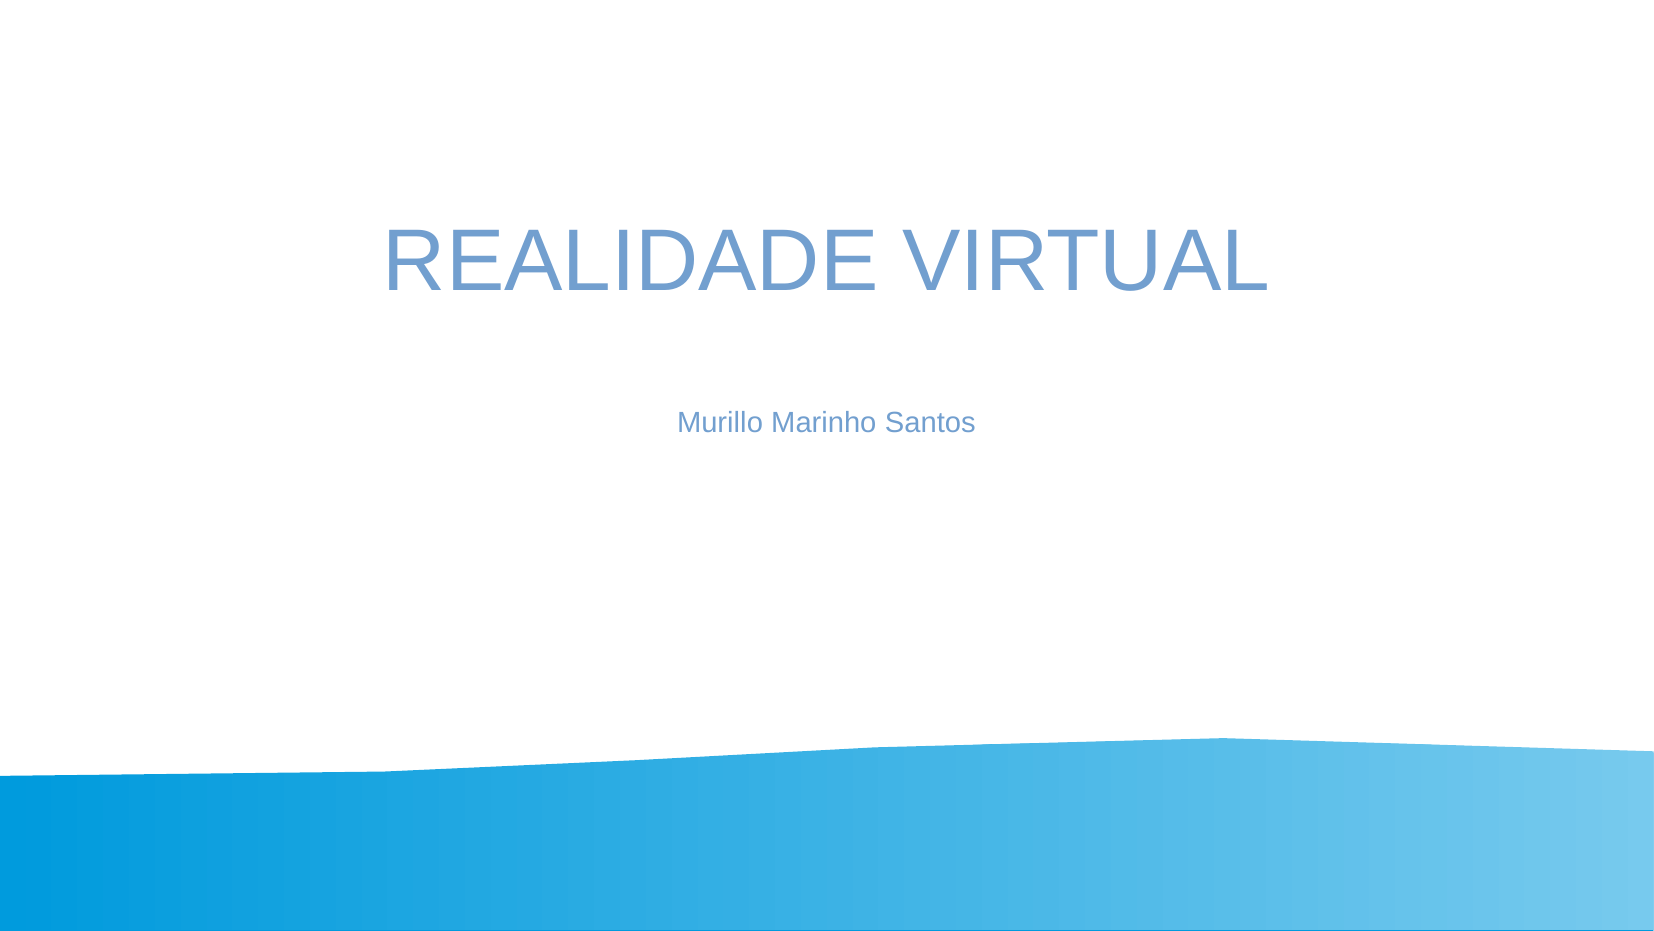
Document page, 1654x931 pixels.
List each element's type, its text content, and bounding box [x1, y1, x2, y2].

title REALIDADE VIRTUAL Murillo Marinho Santos [0, 206, 1654, 443]
